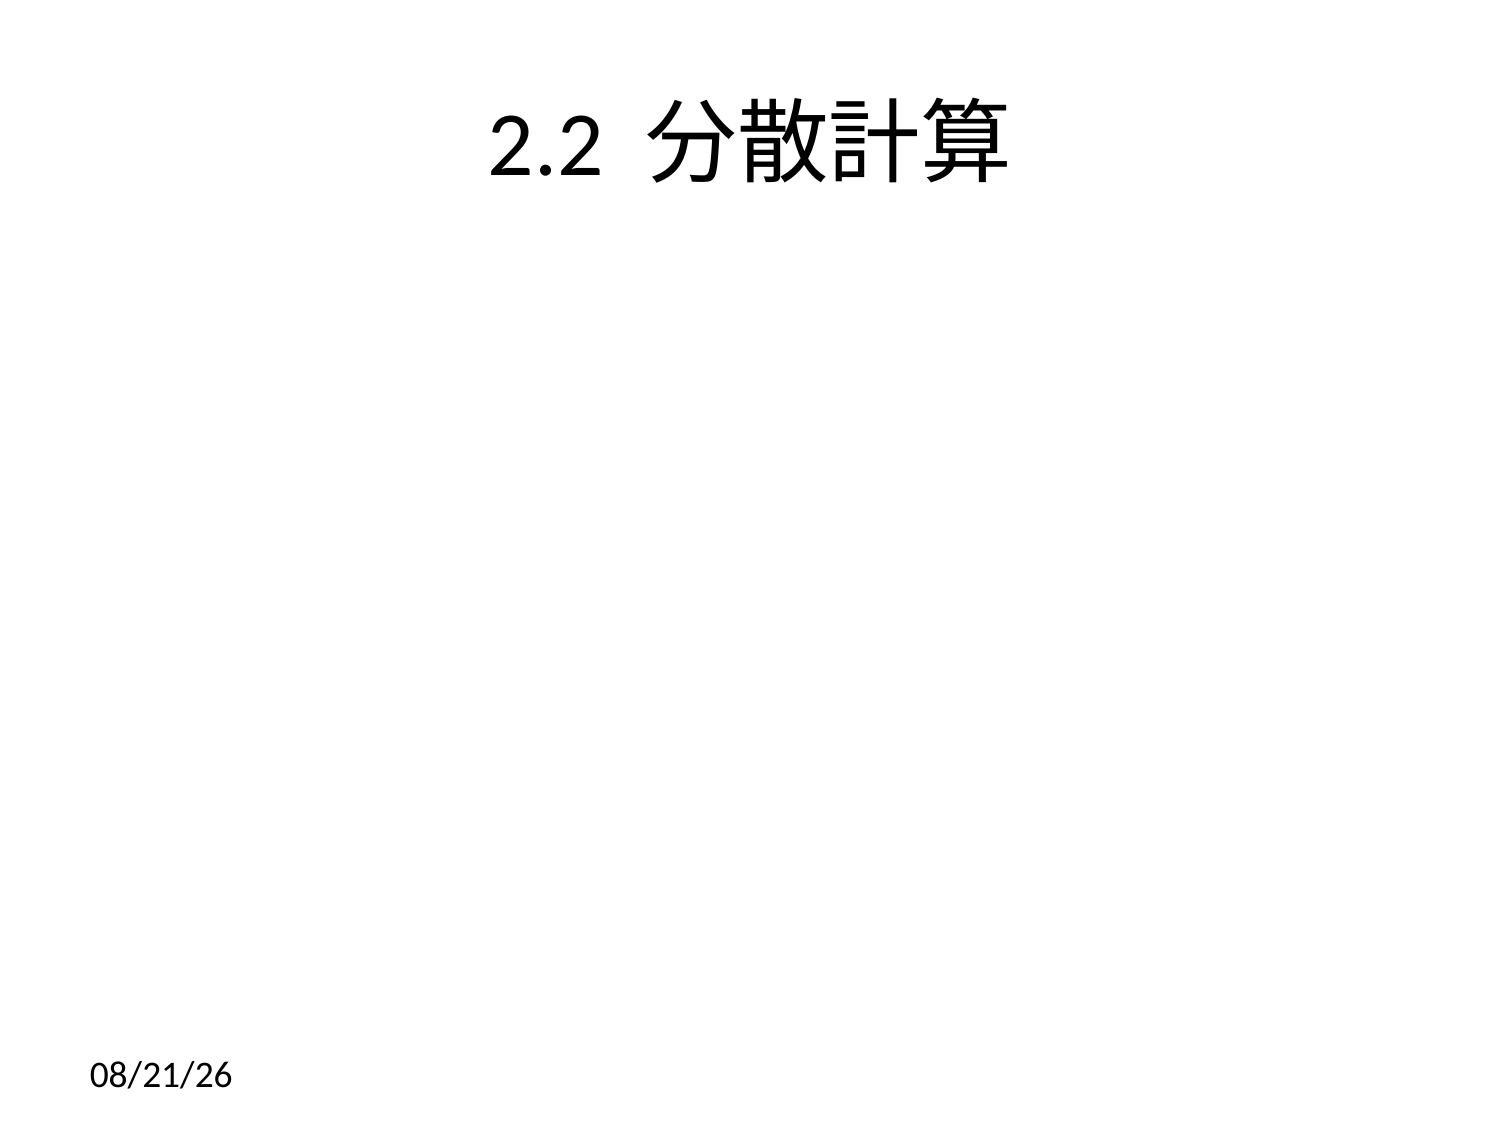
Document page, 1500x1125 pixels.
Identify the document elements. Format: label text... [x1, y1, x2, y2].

title 2.2 分散計算 [75, 21, 1426, 257]
